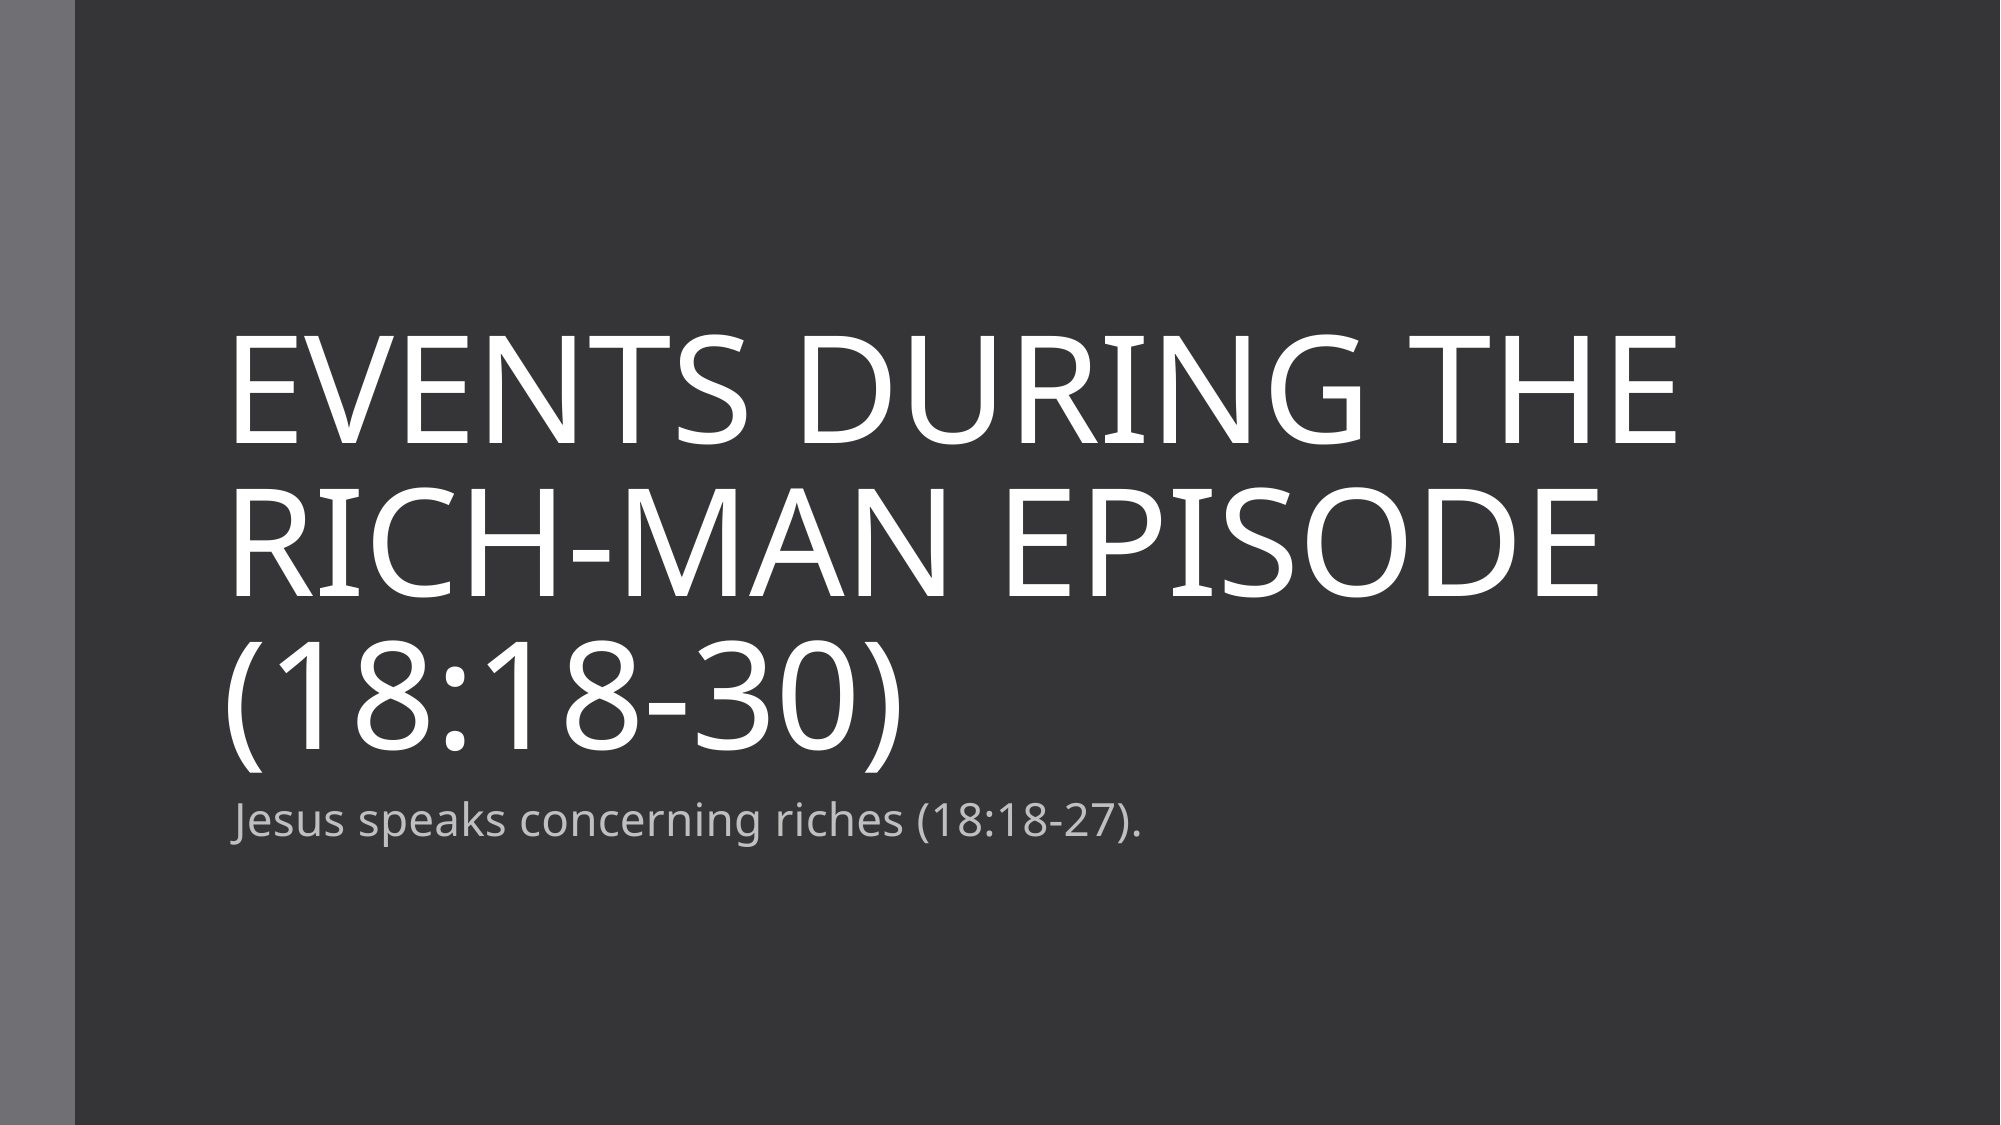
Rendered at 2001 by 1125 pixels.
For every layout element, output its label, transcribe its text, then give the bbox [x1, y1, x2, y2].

subtitle Jesus speaks concerning riches (18:18-27). [206, 787, 1752, 1066]
title EVENTS DURING THE RICH-MAN EPISODE (18:18-30) [206, 124, 1752, 787]
